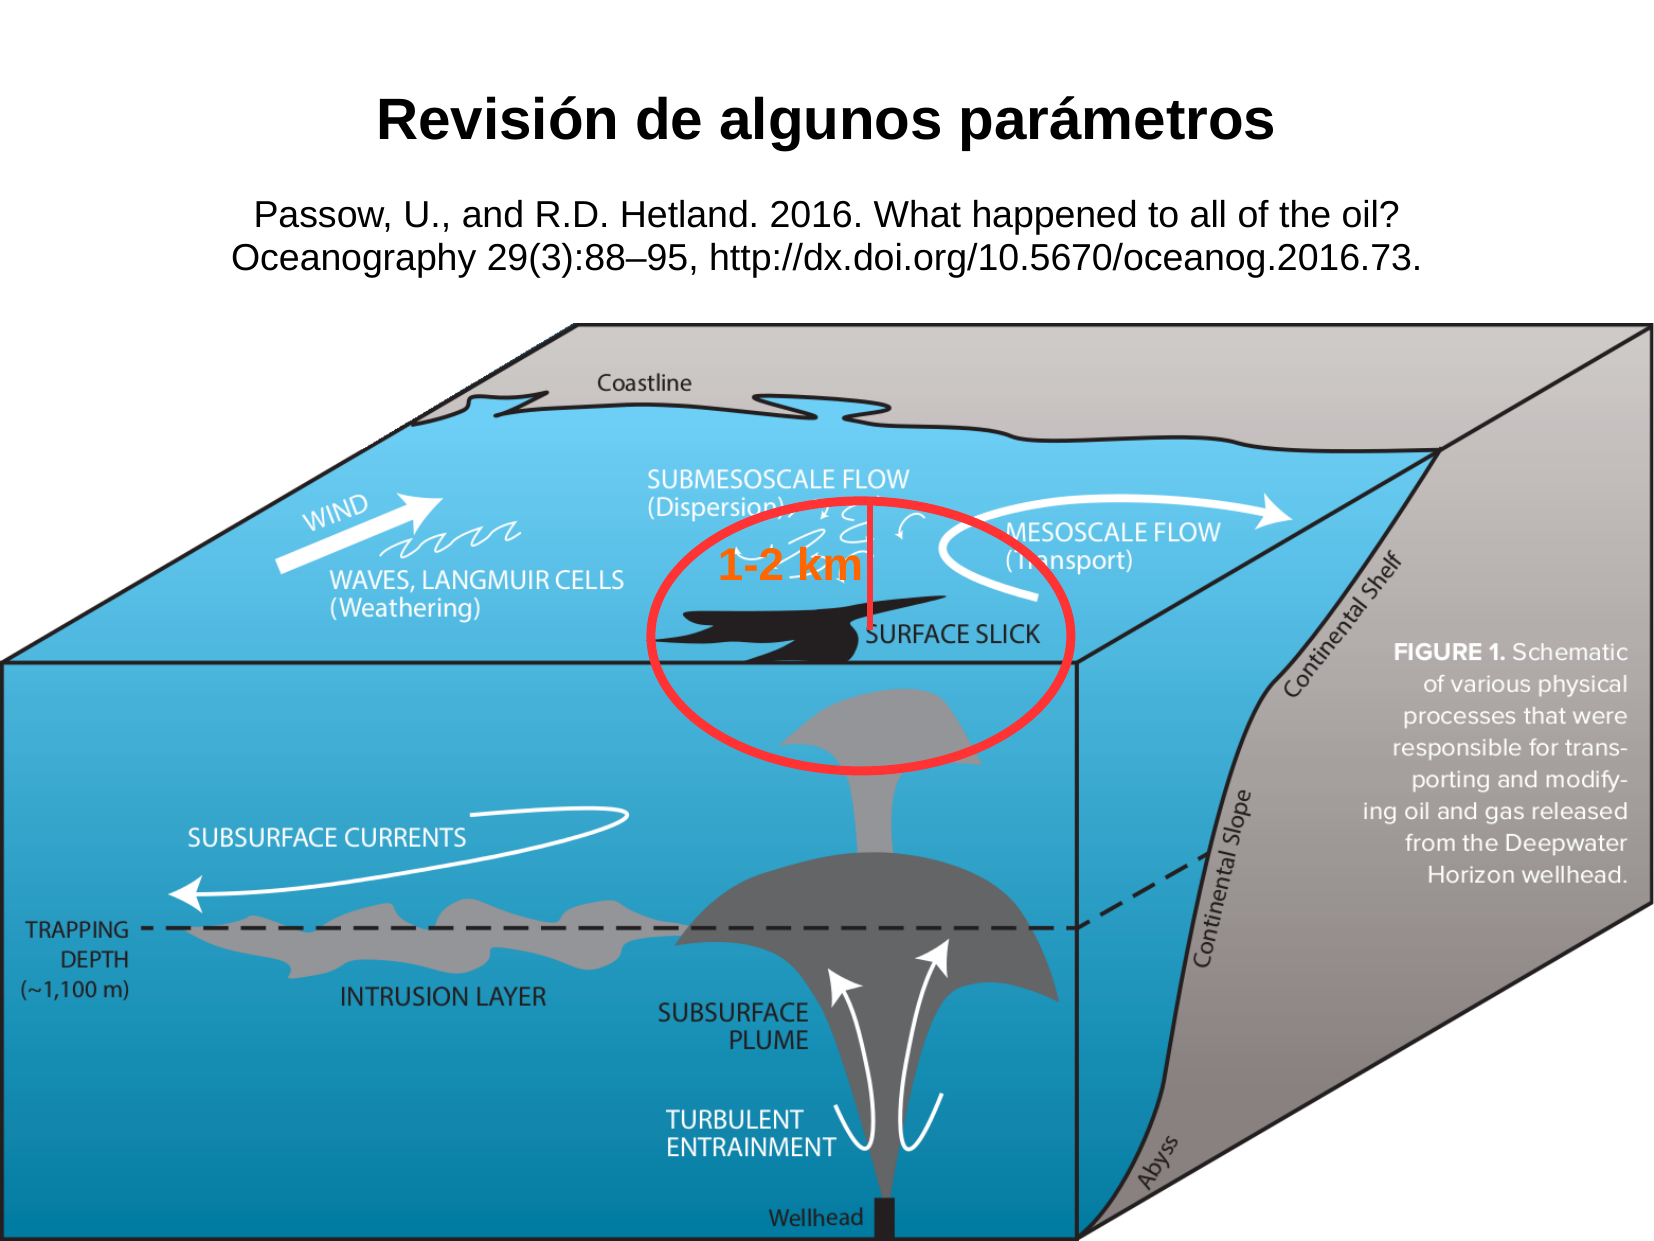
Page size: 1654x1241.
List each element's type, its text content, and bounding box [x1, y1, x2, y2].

text_box 1-2 km [703, 531, 884, 598]
title Revisión de algunos parámetros Passow, U., and R.D. Hetland. 2016. What happened to all of the oil? Oceanography 29(3):88–95, http://dx.doi.org/10.5670/oceanog.2016.73. [82, 78, 1571, 287]
picture [0, 323, 1654, 1241]
